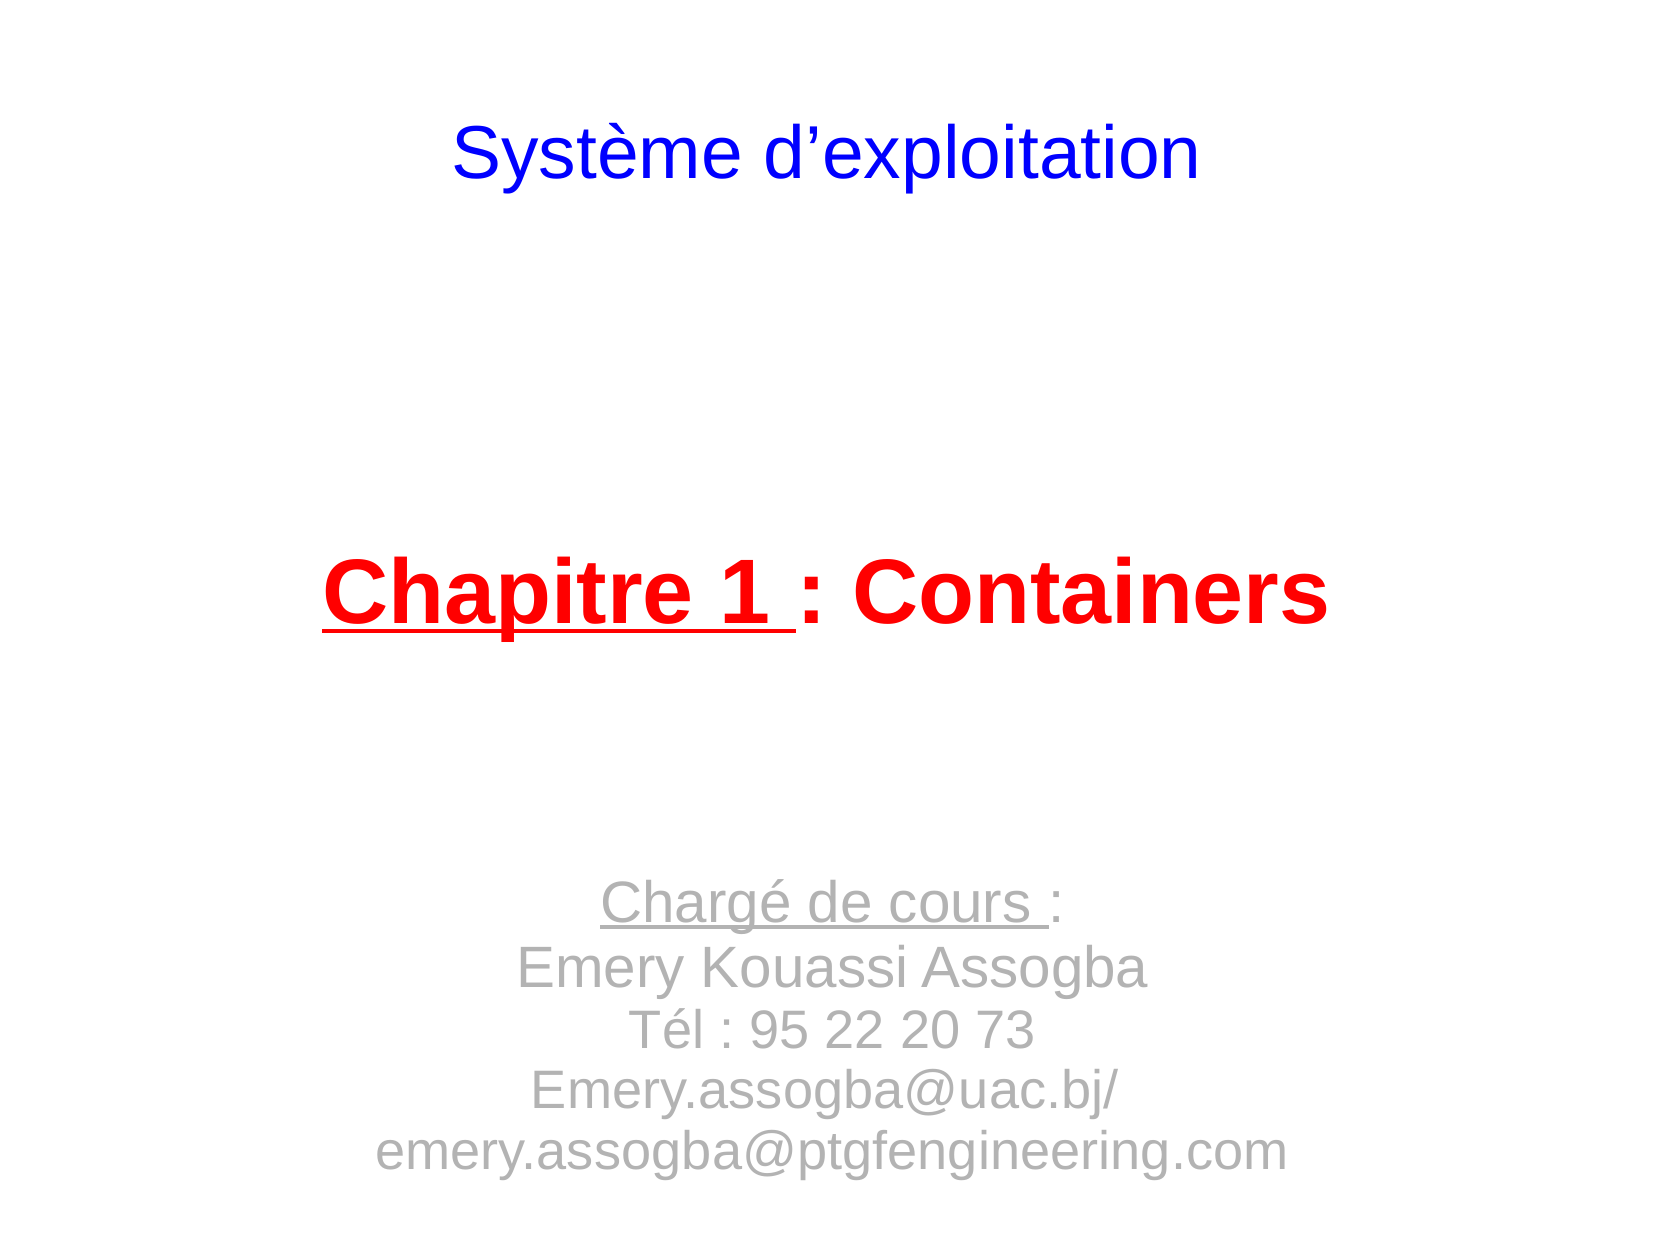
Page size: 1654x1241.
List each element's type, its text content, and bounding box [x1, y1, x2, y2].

text_box Chargé de cours : Emery Kouassi Assogba Tél : 95 22 20 73 Emery.assogba@uac.bj/ emery.assogba@ptgfengineering.com [88, 868, 1577, 1182]
title Système d’exploitation [82, 56, 1571, 250]
subtitle Chapitre 1 : Containers [82, 297, 1571, 886]
